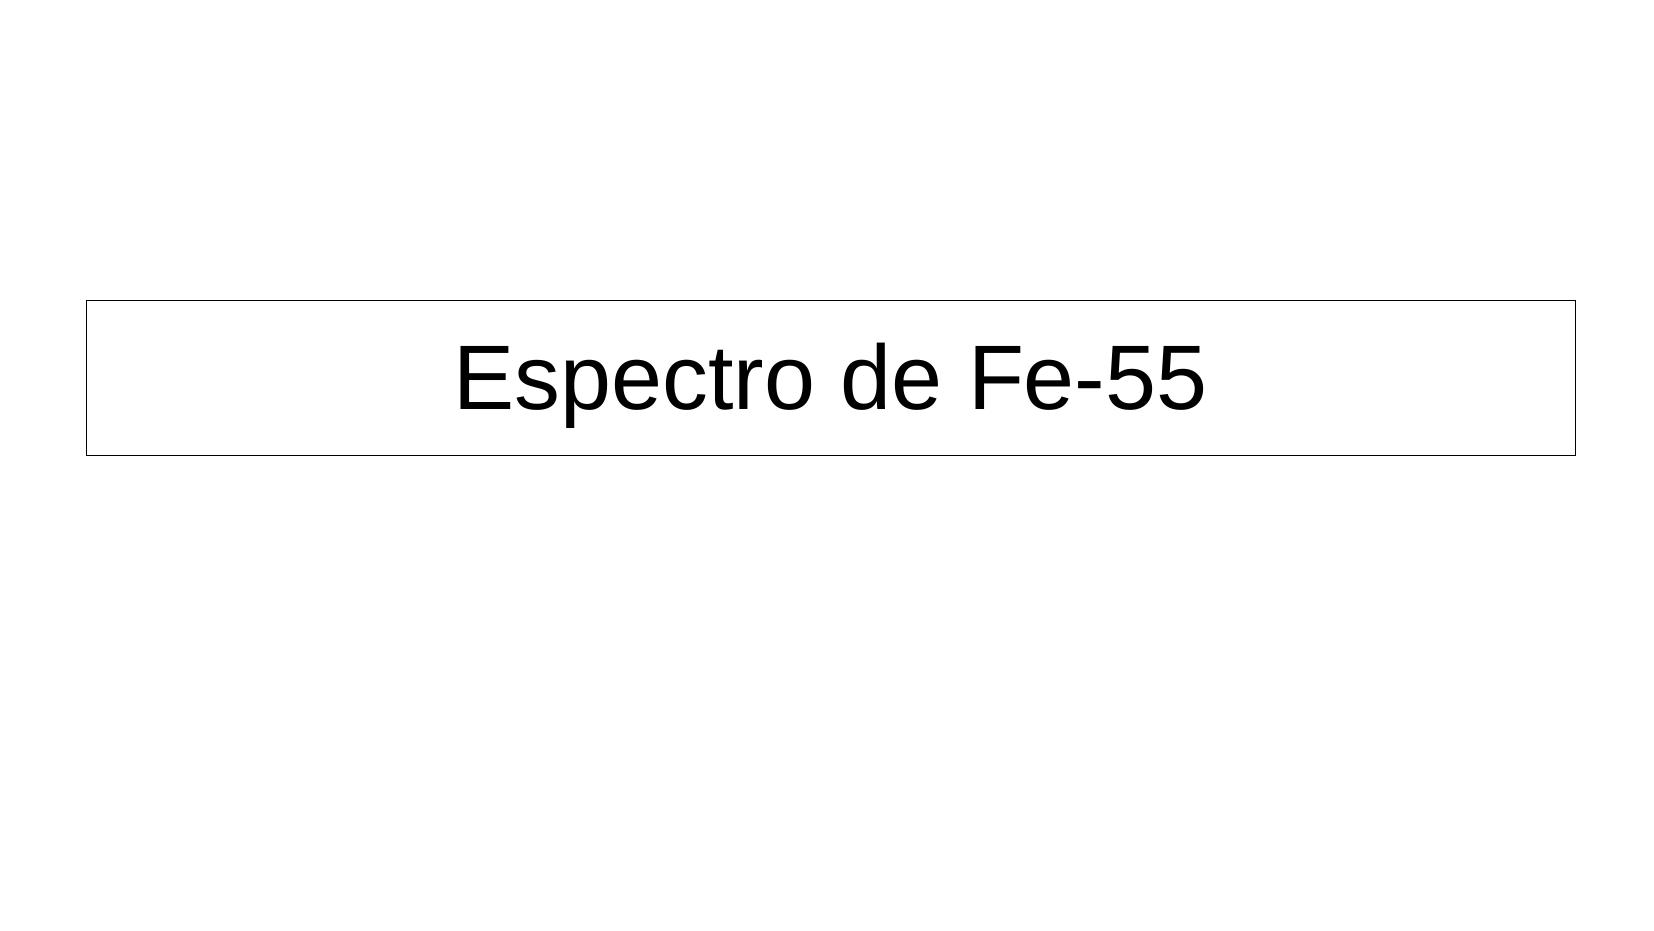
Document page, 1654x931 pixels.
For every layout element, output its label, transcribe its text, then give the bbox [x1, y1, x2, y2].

title Espectro de Fe-55 [86, 300, 1576, 456]
